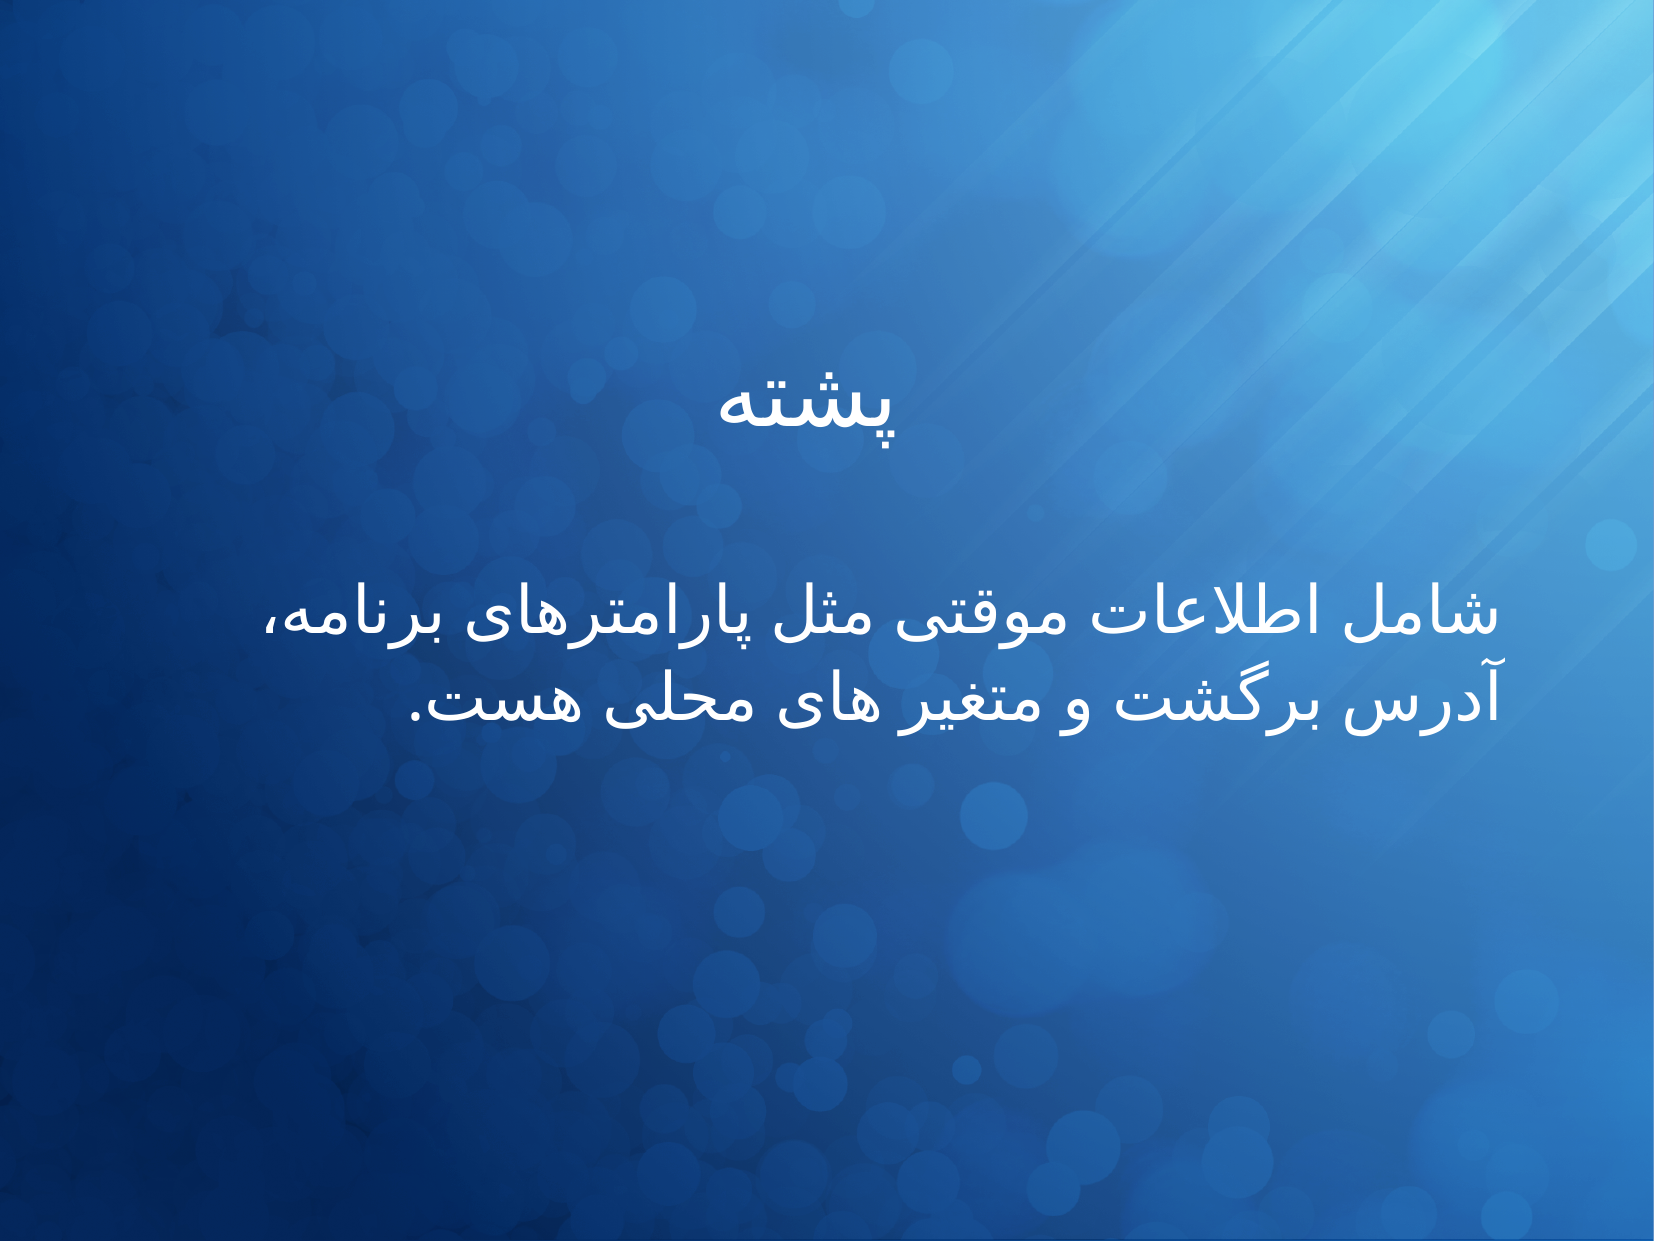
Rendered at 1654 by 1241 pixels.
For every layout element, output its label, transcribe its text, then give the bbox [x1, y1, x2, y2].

list شامل اطلاعات موقتی مثل پارامترهای برنامه، آدرس برگشت و متغیر های محلی هست. [122, 573, 1576, 938]
picture [0, 0, 1654, 1241]
title پشته [112, 319, 1501, 488]
